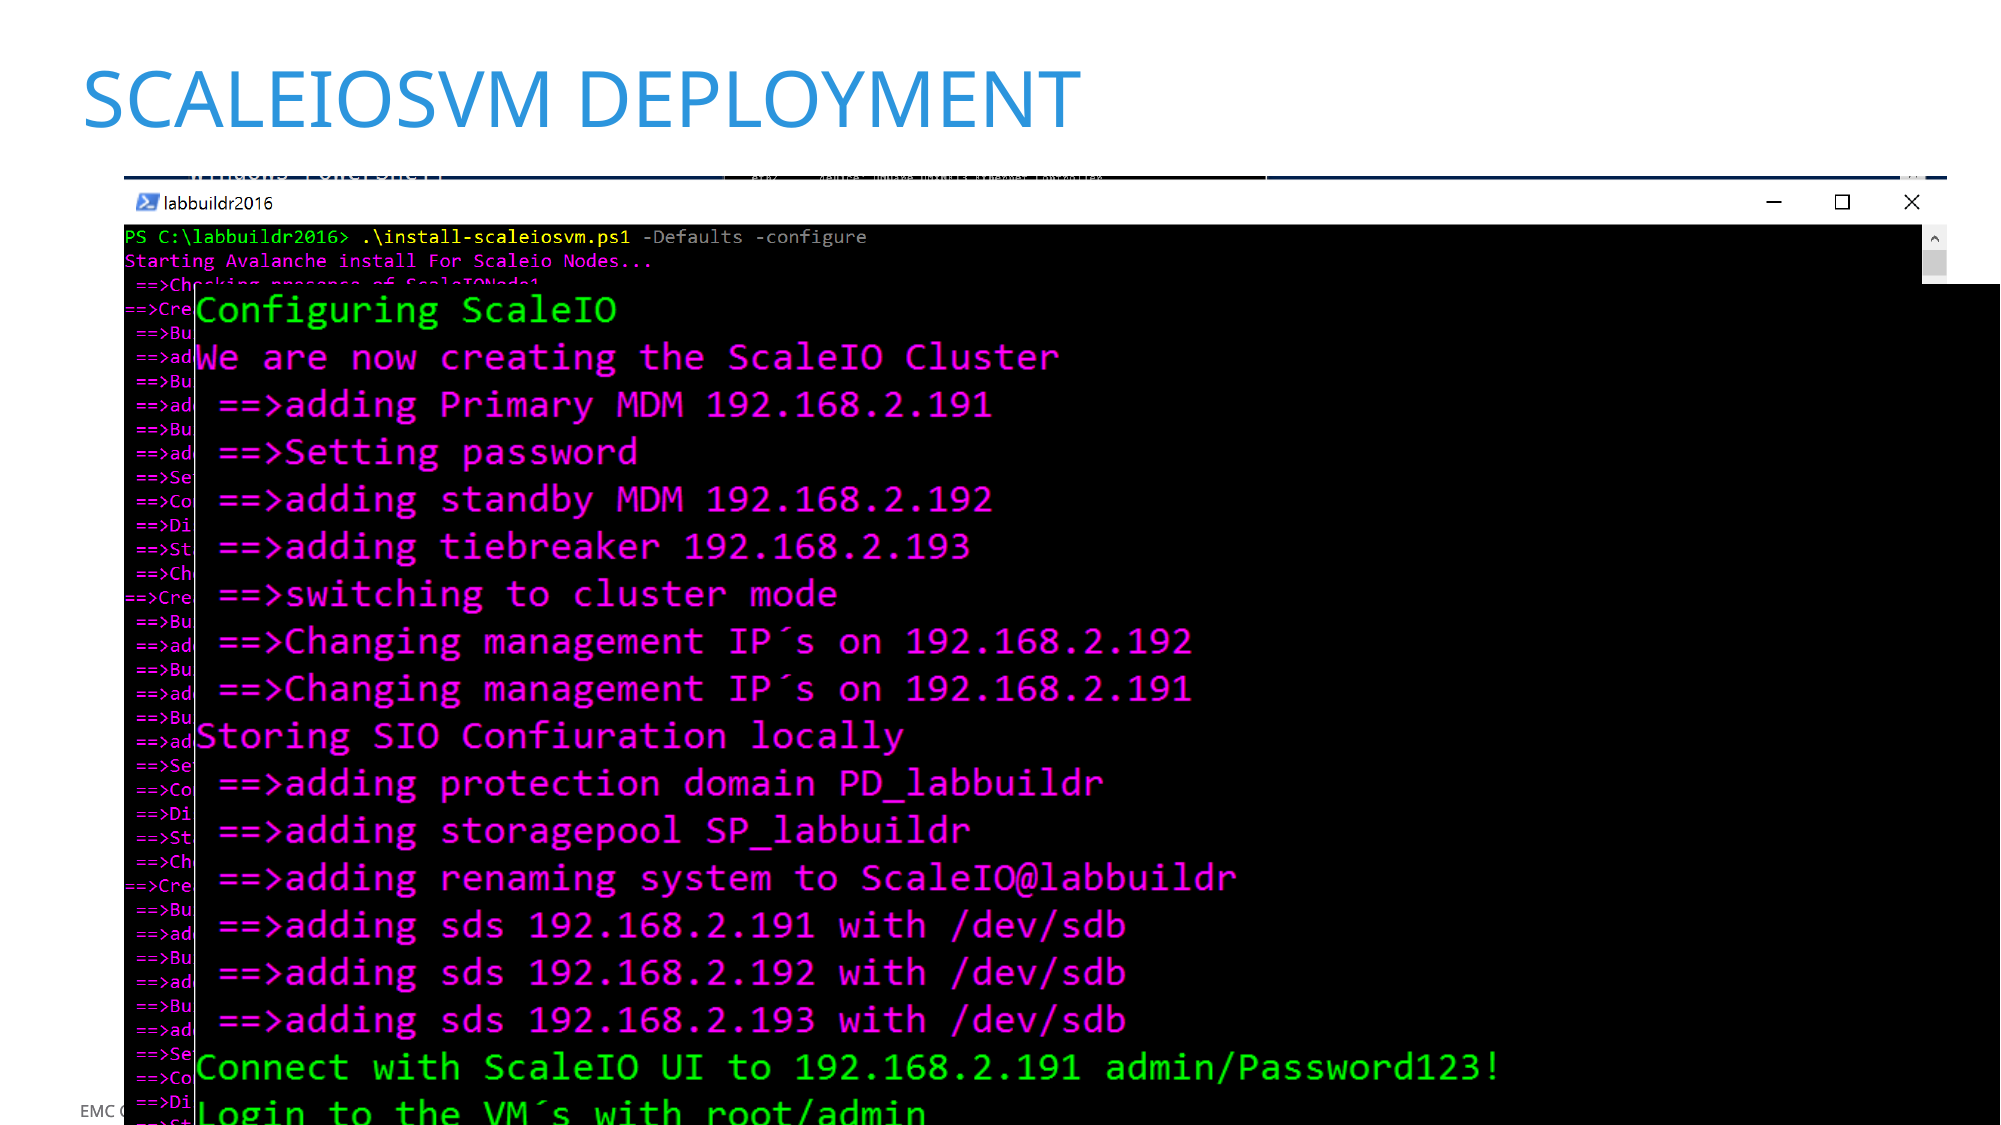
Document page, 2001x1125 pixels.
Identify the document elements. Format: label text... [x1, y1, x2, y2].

title Scaleiosvm deployment [82, 50, 1933, 144]
picture [124, 176, 2000, 1125]
